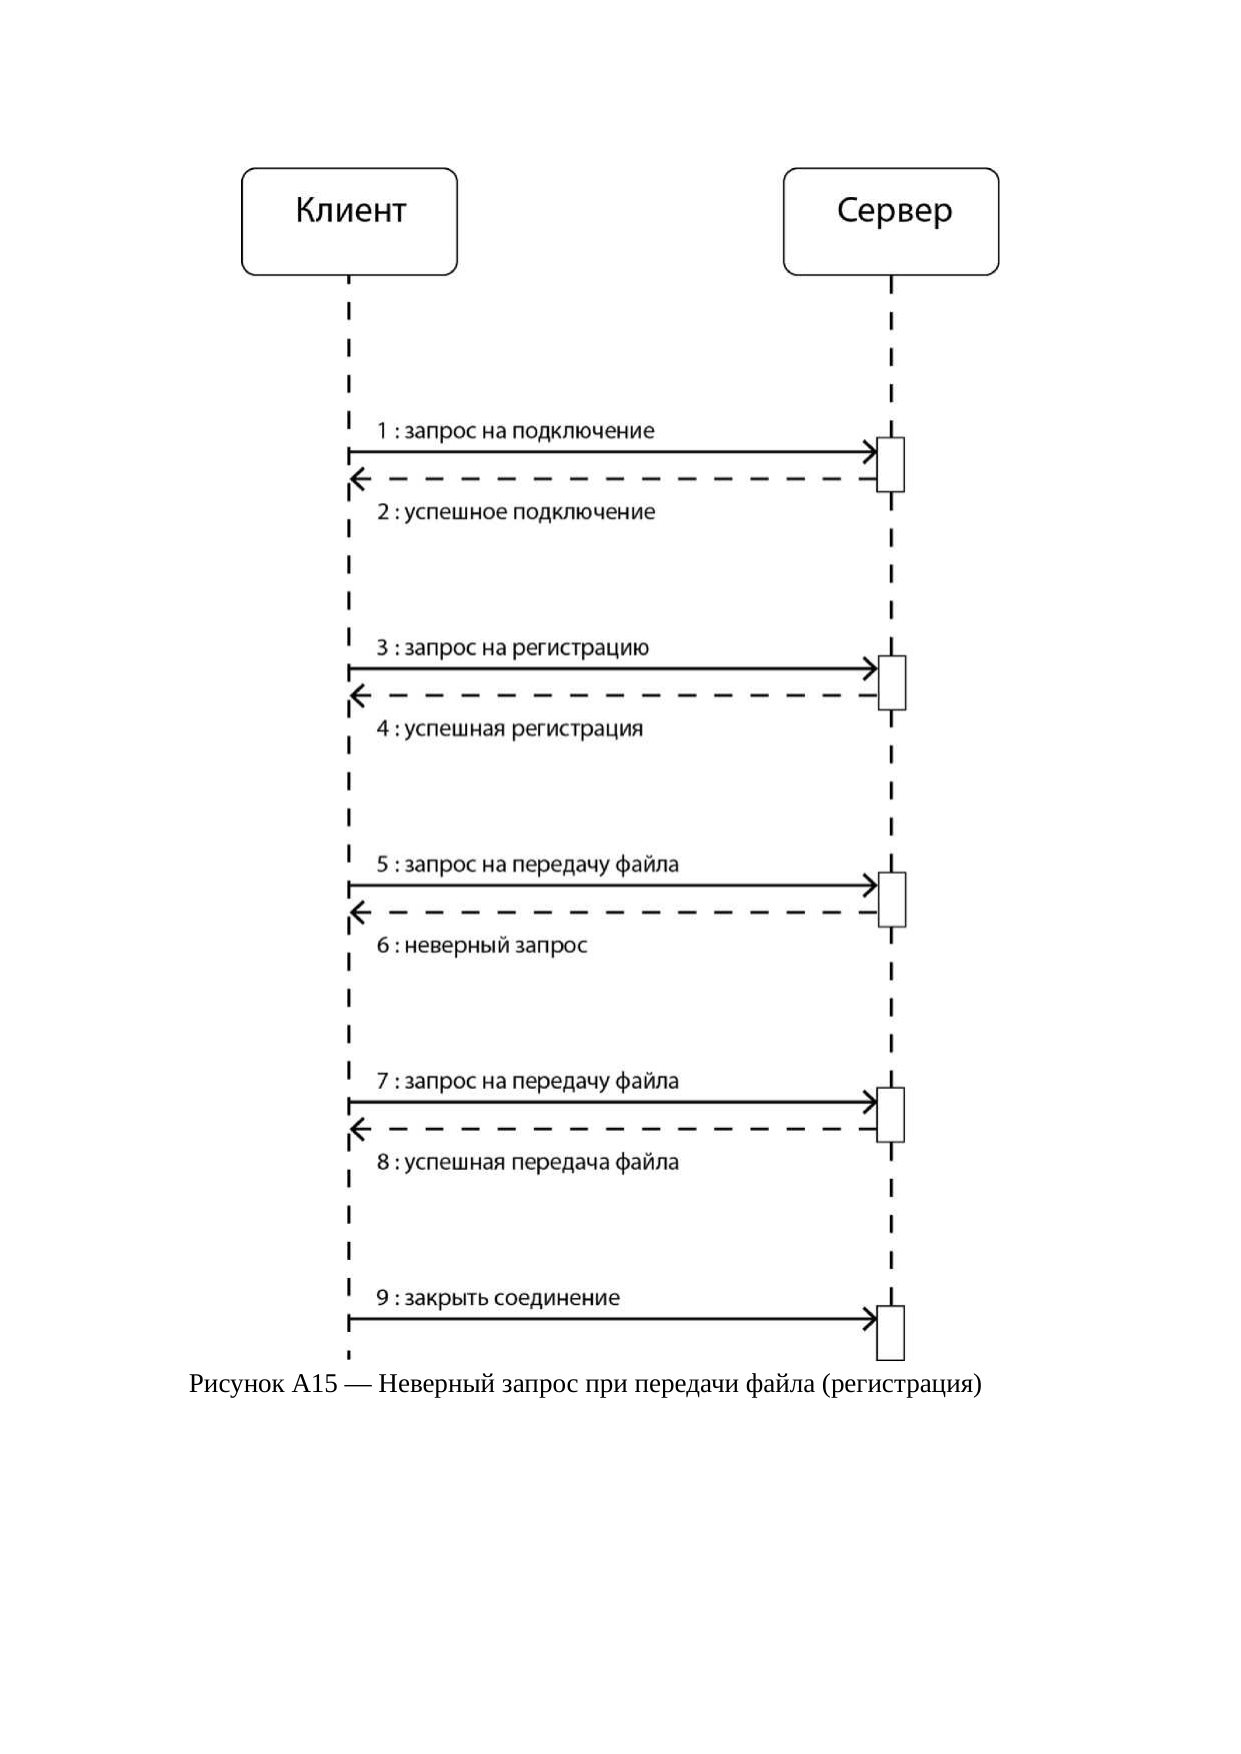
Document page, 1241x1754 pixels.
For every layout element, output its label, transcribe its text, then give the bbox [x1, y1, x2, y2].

picture [241, 167, 1000, 1362]
text_box Рисунок А15 — Неверный запрос при передачи файла (регистрация) [189, 1365, 1050, 1398]
